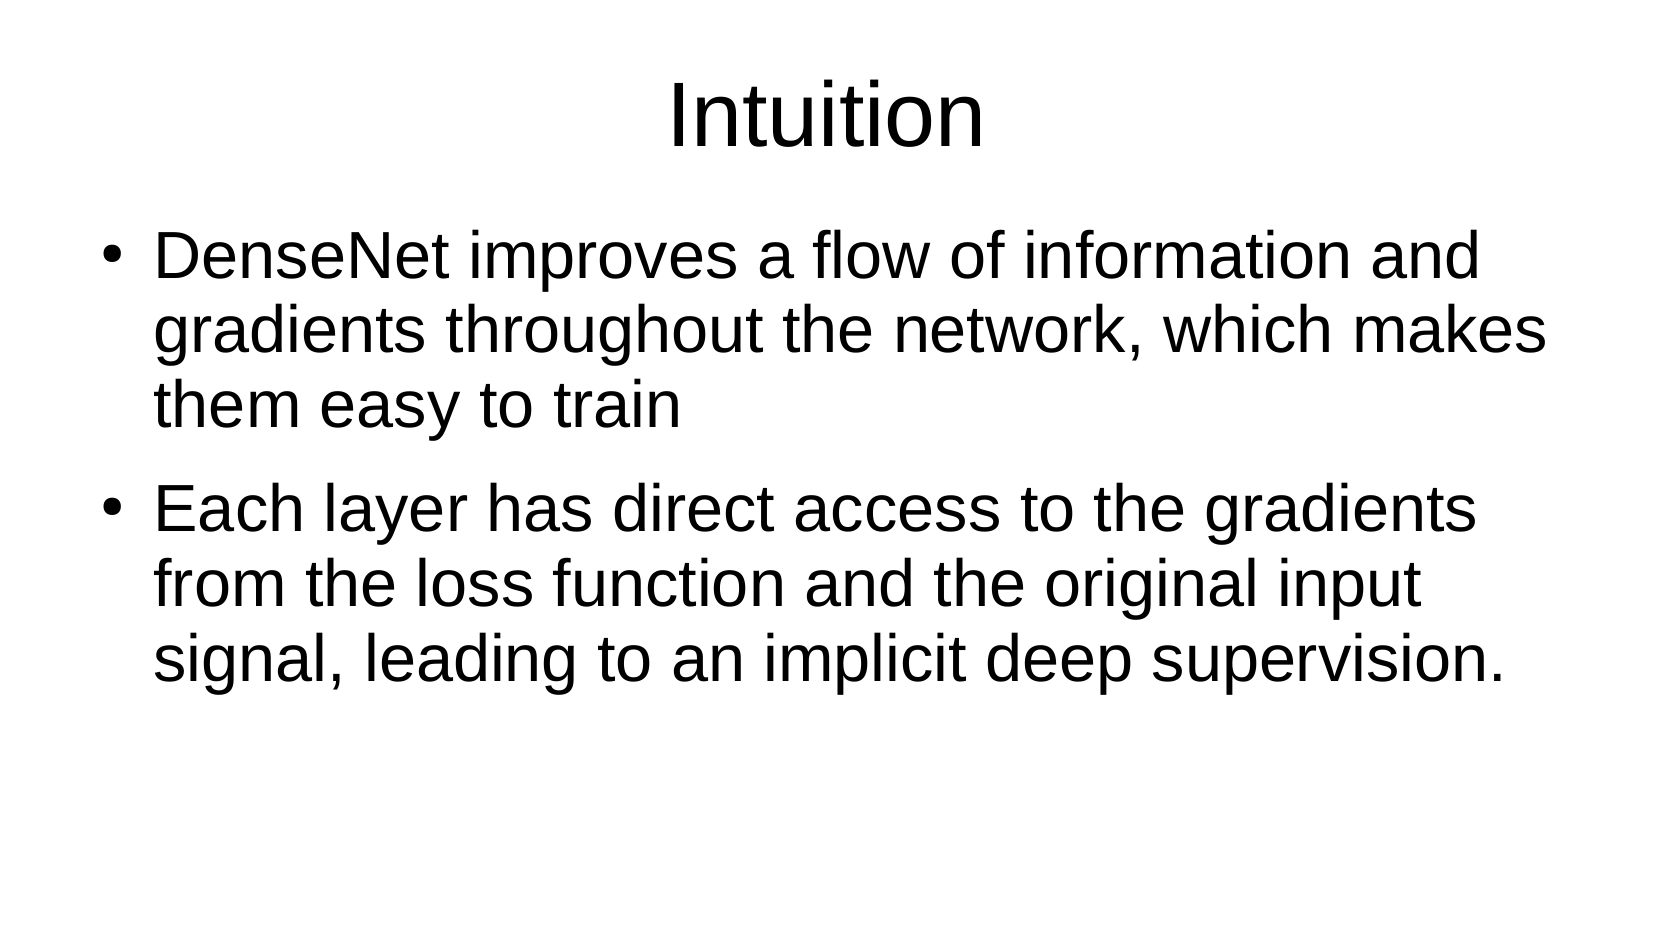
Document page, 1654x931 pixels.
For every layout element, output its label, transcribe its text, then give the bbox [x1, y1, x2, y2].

list DenseNet improves a flow of information and gradients throughout the network, which makes them easy to train Each layer has direct access to the gradients from the loss function and the original input signal, leading to an implicit deep supervision. [82, 217, 1571, 758]
title Intuition [82, 37, 1571, 193]
